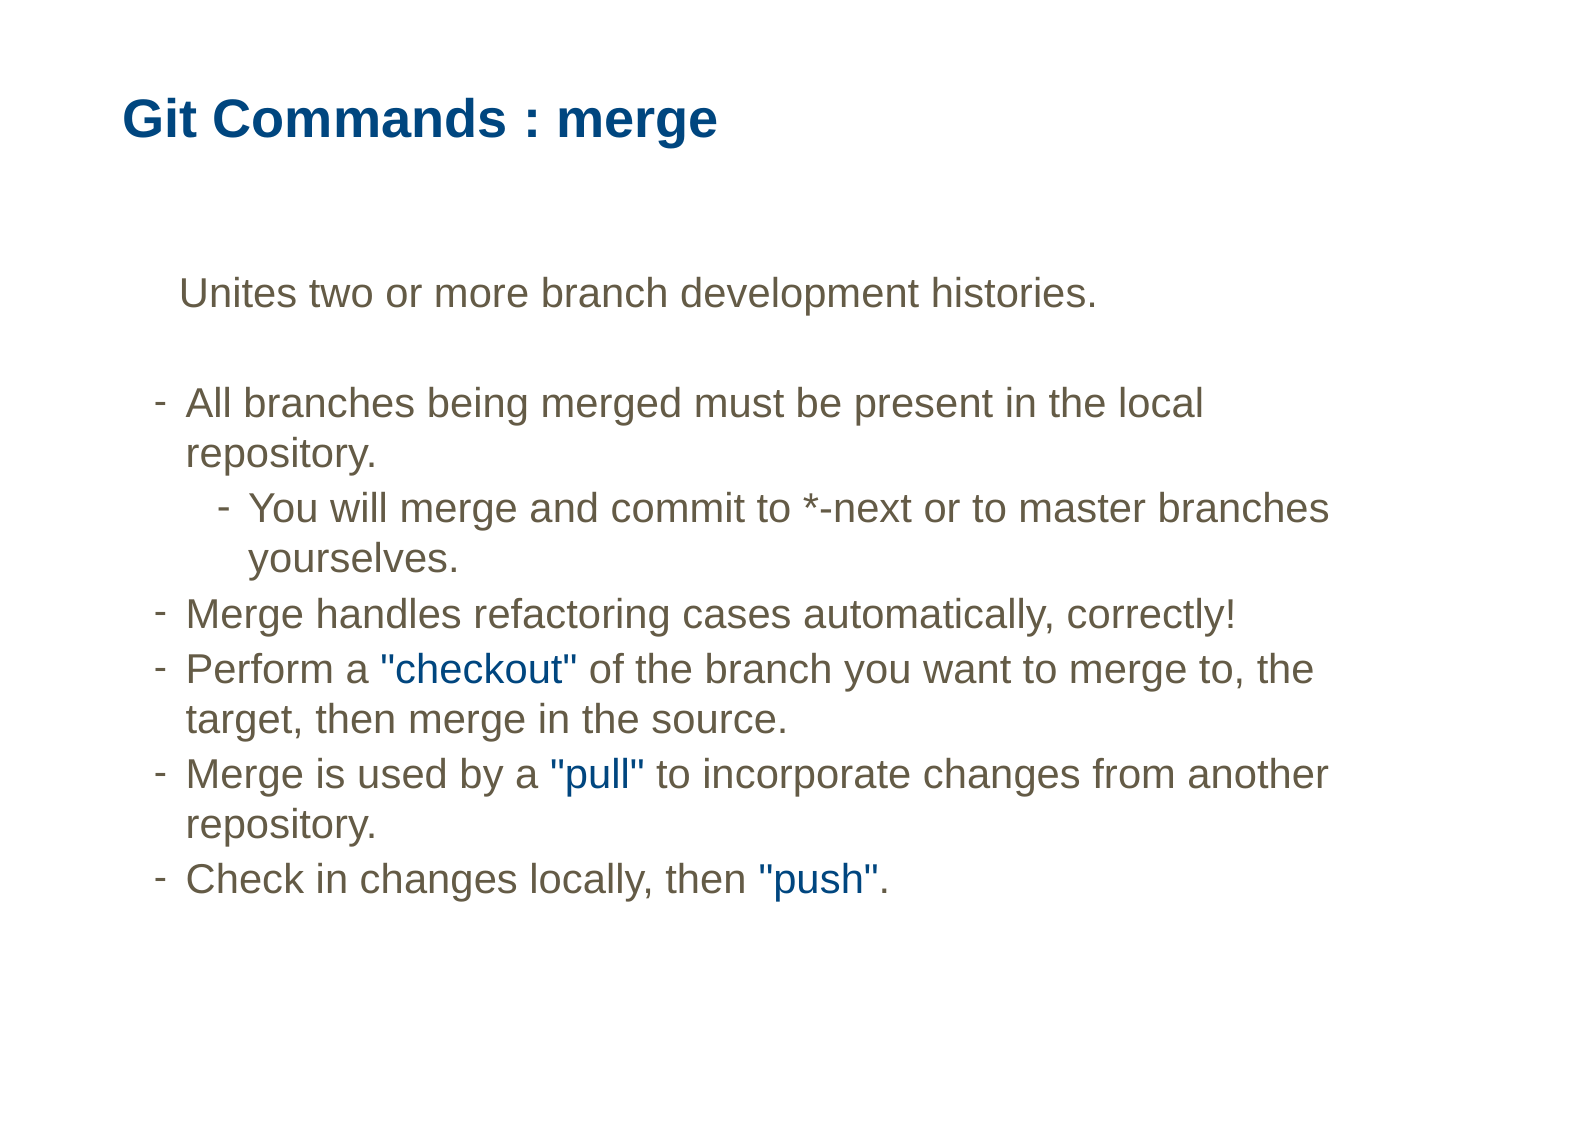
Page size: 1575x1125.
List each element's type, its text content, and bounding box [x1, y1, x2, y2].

title Git Commands : merge [122, 76, 1541, 157]
list Unites two or more branch development histories. All branches being merged must be present in the local repository. You will merge and commit to *-next or to master branches yourselves. Merge handles refactoring cases automatically, correctly! Perform a "checkout" of the branch you want to merge to, the target, then merge in the source. Merge is used by a "pull" to incorporate changes from another repository. Check in changes locally, then "push". [122, 265, 1398, 941]
